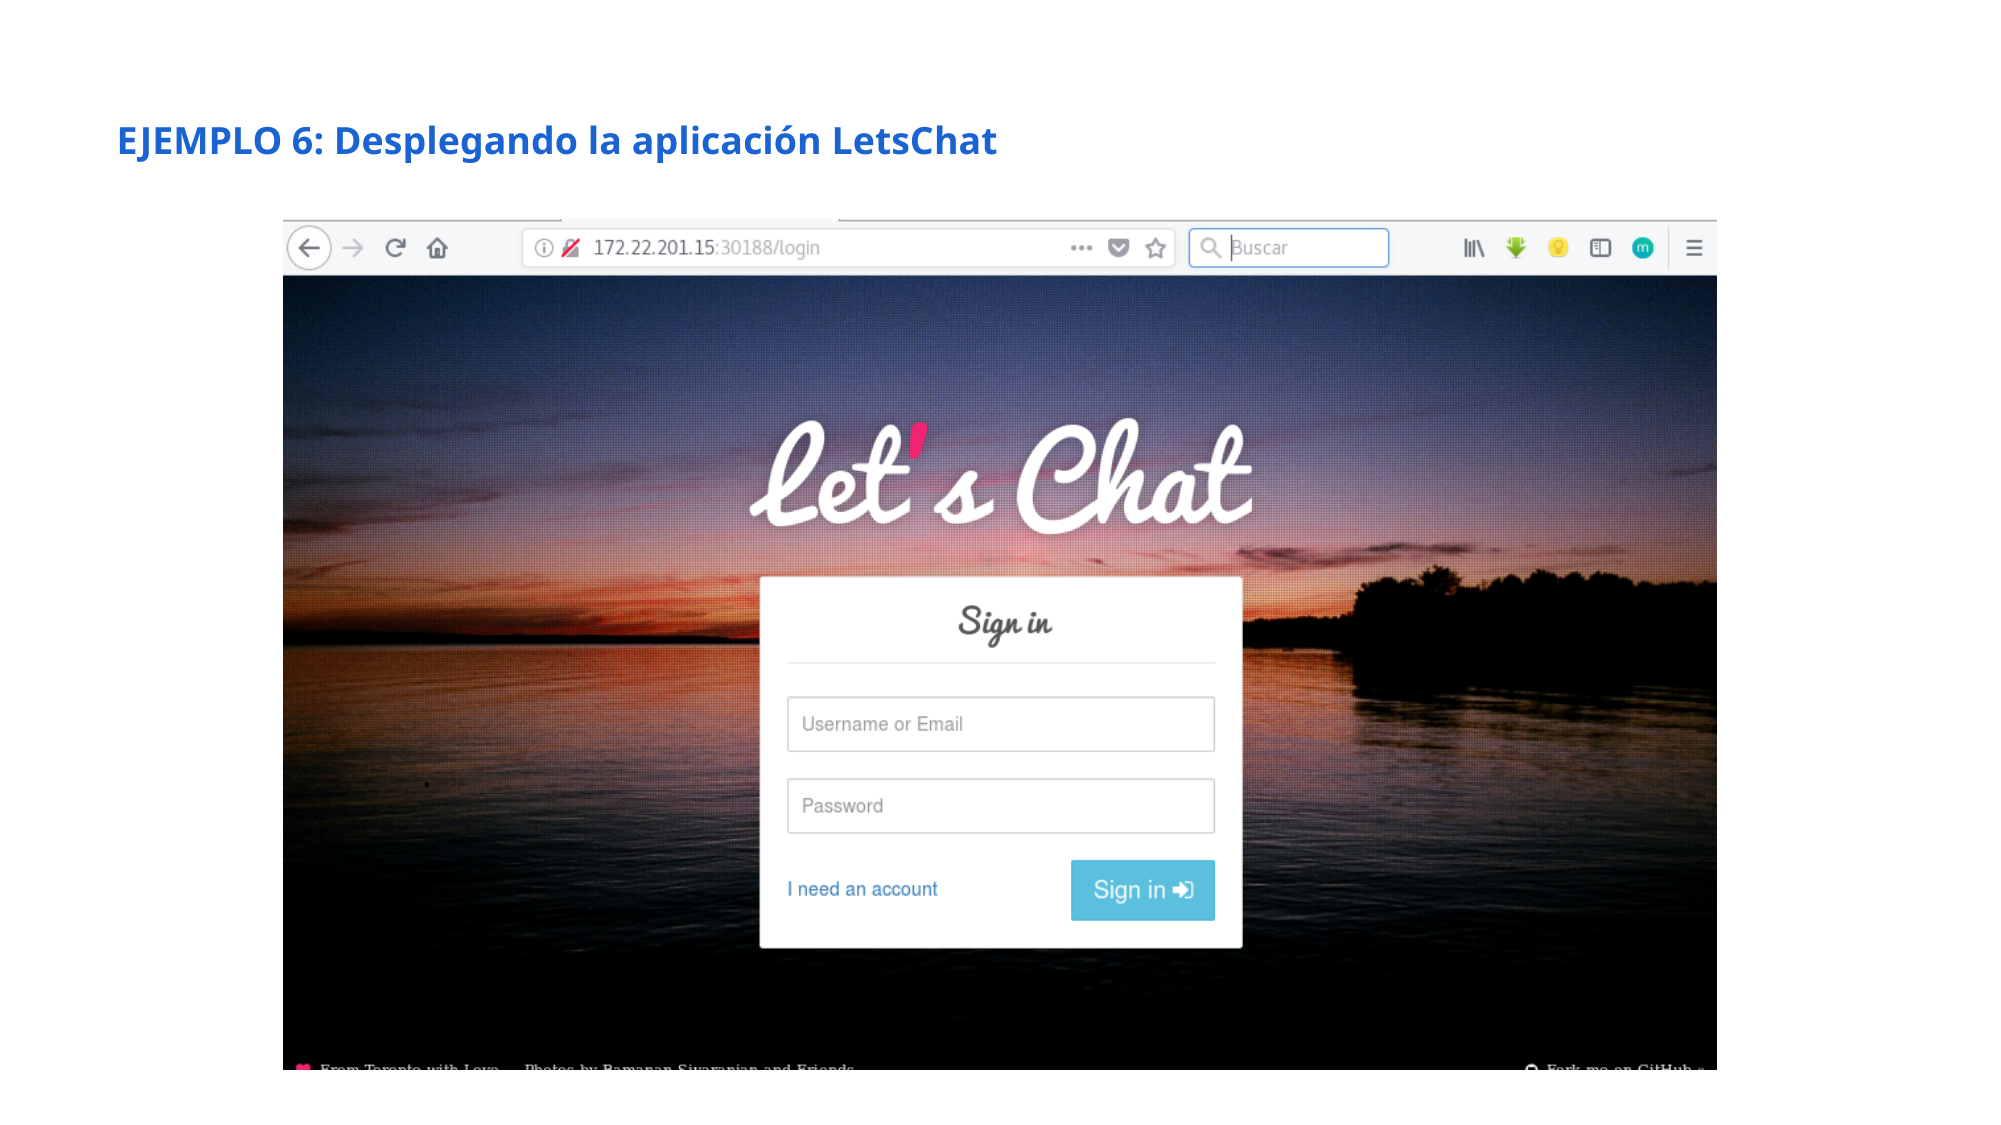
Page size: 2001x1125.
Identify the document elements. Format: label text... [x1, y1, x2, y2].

text_box EJEMPLO 6: Desplegando la aplicación LetsChat [101, 110, 1170, 170]
picture [283, 219, 1717, 1070]
